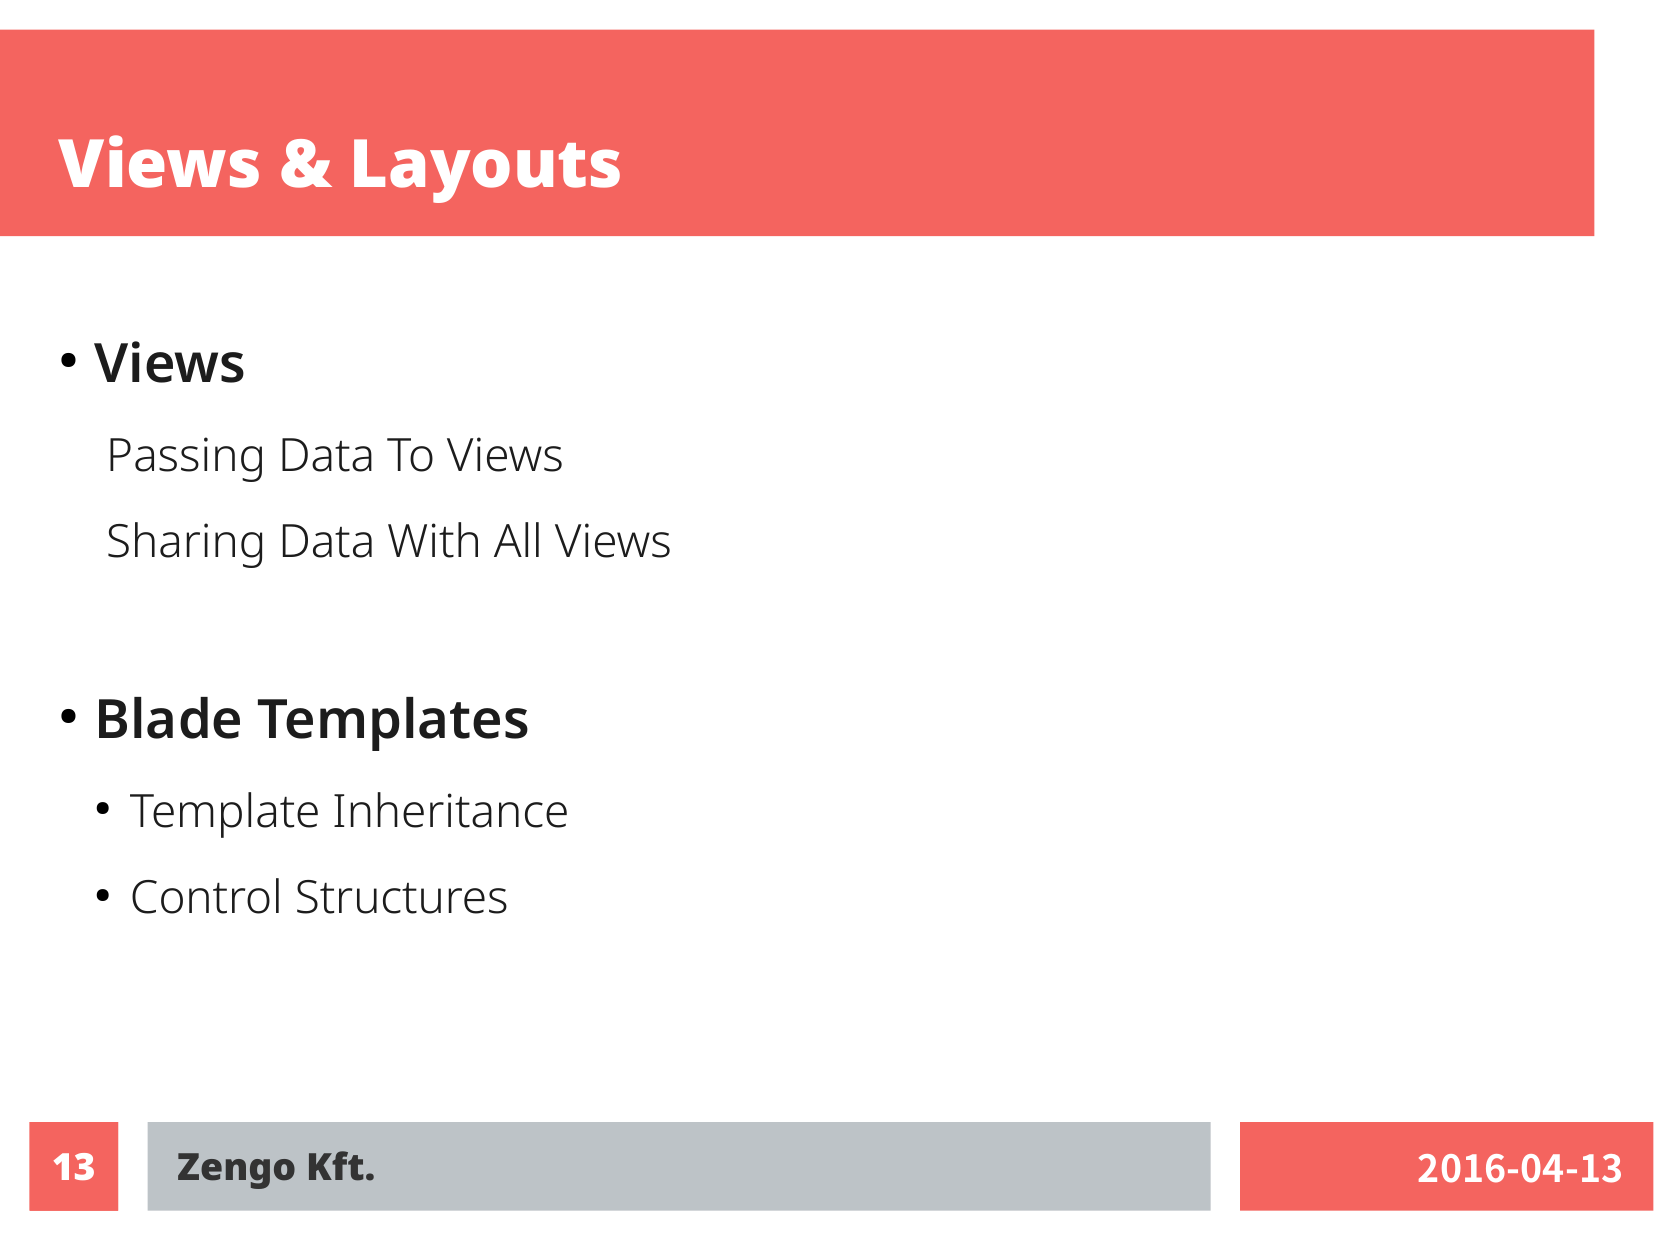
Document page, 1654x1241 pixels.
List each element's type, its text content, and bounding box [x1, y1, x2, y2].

list Views Passing Data To Views Sharing Data With All Views Blade Templates Template Inheritance Control Structures [59, 324, 1565, 1093]
title Views & Layouts [59, 59, 1595, 207]
